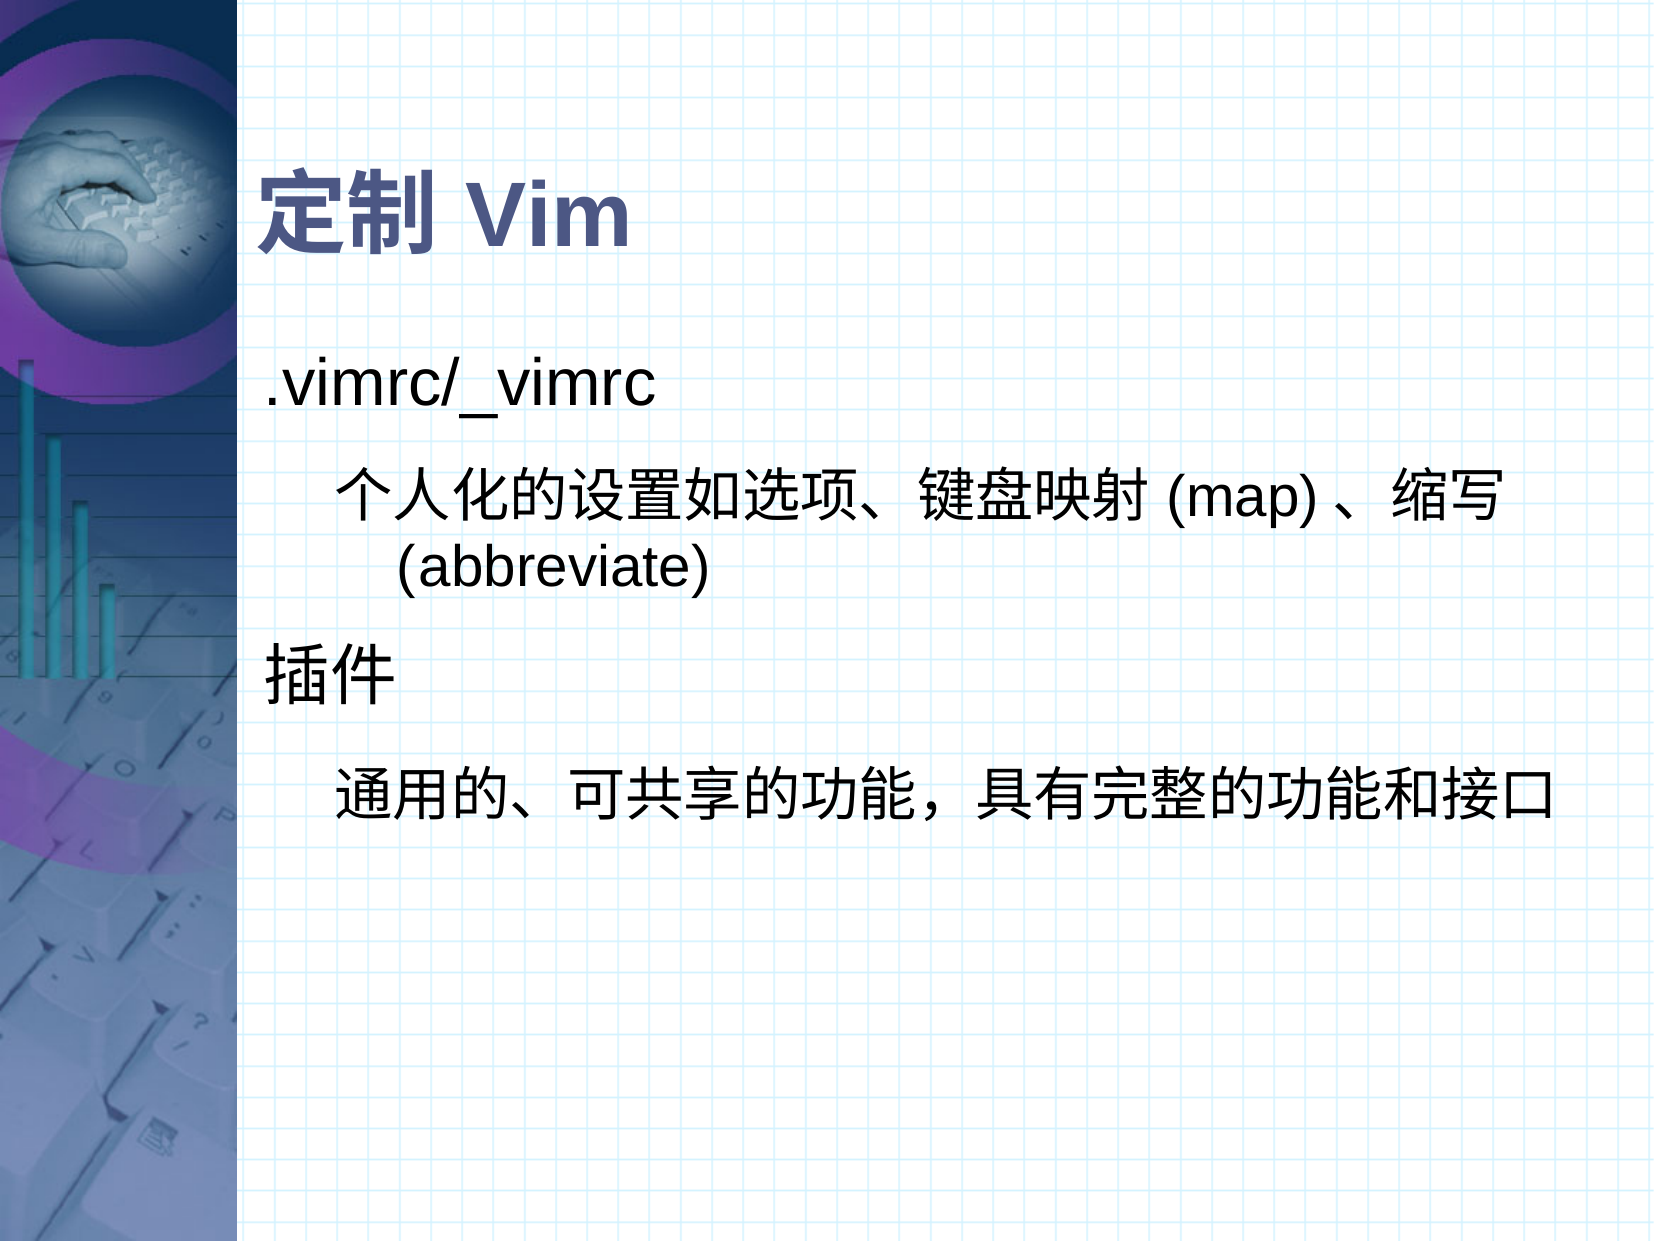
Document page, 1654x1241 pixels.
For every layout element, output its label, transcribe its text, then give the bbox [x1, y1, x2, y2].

list .vimrc/_vimrc 个人化的设置如选项、键盘映射(map)、缩写( abbreviate) 插件 通用的、可共享的功能，具有完整的功能和接口 [254, 344, 1640, 1112]
title 定制Vim [254, 110, 1640, 303]
picture [0, 0, 1654, 1241]
